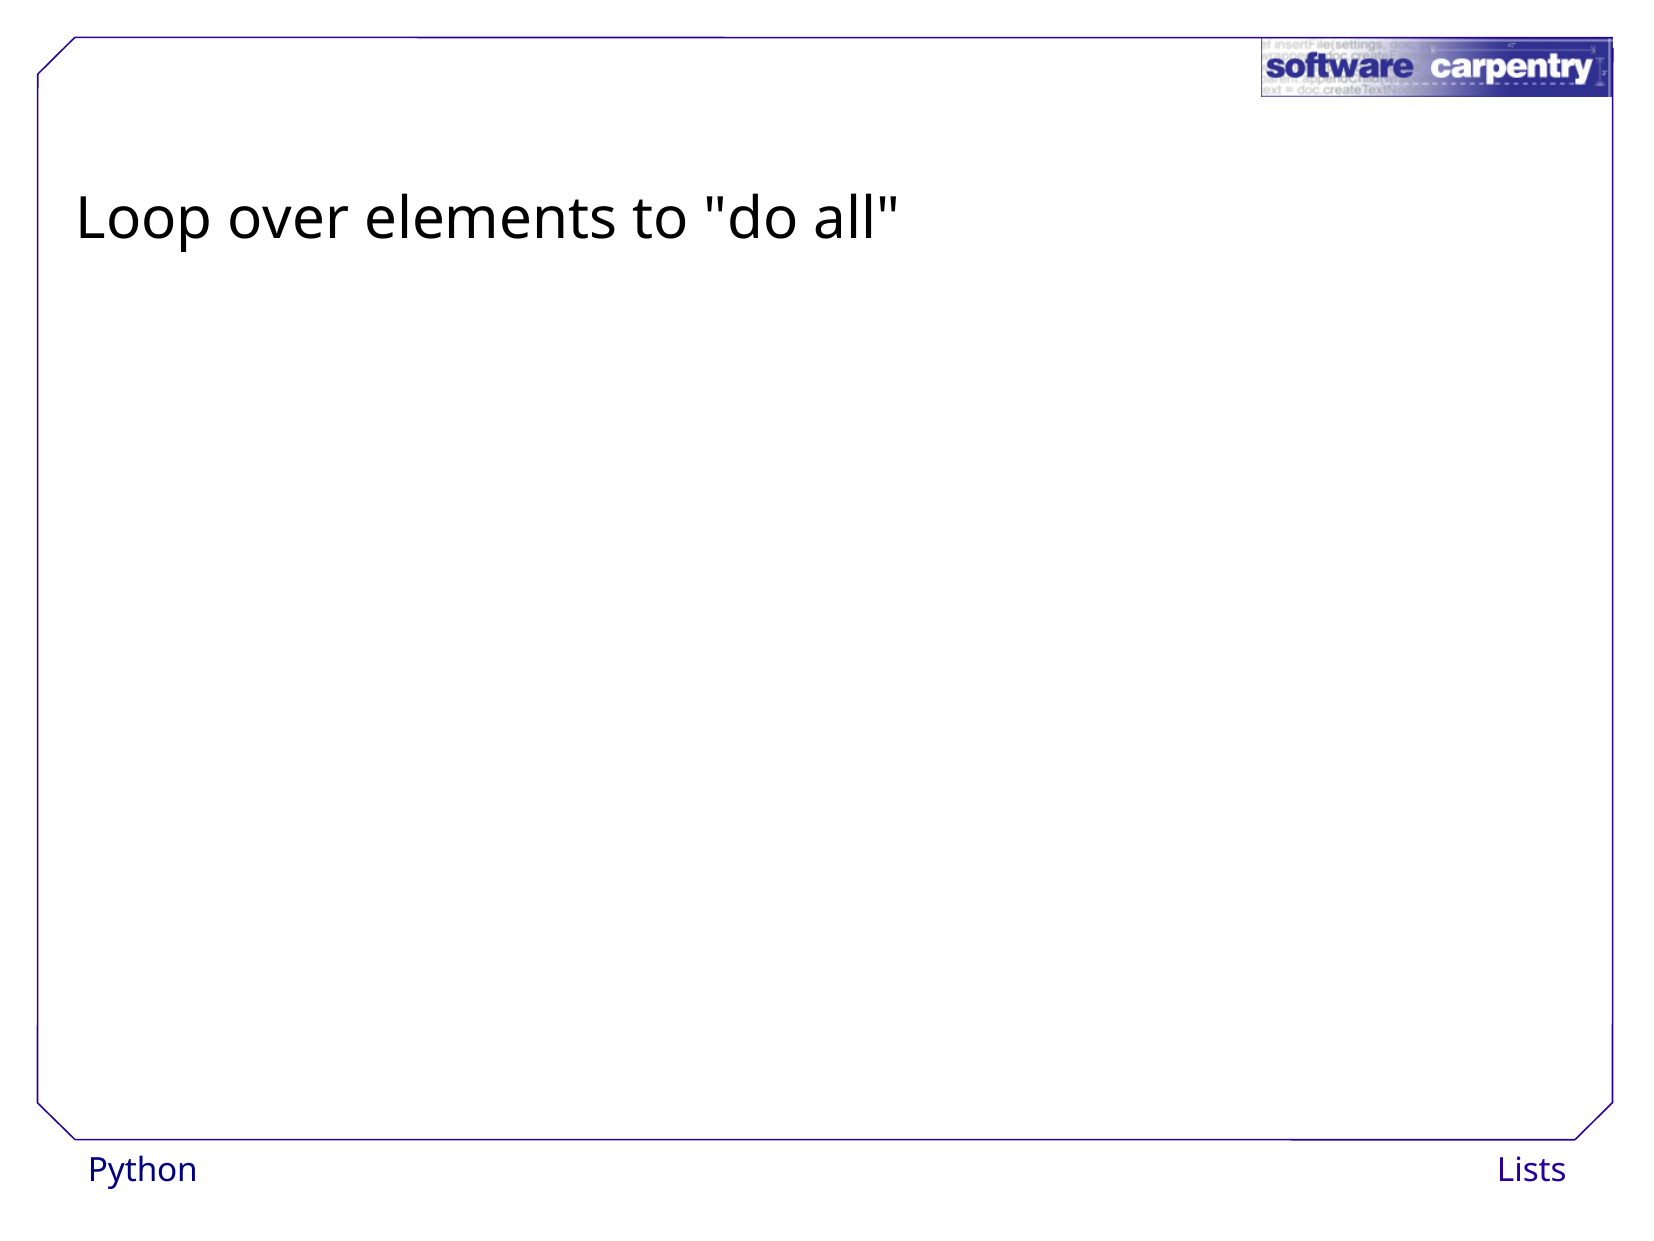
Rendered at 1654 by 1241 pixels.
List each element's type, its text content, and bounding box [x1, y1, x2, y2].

text_box Loop over elements to "do all" [60, 138, 1066, 259]
picture [1261, 39, 1613, 97]
